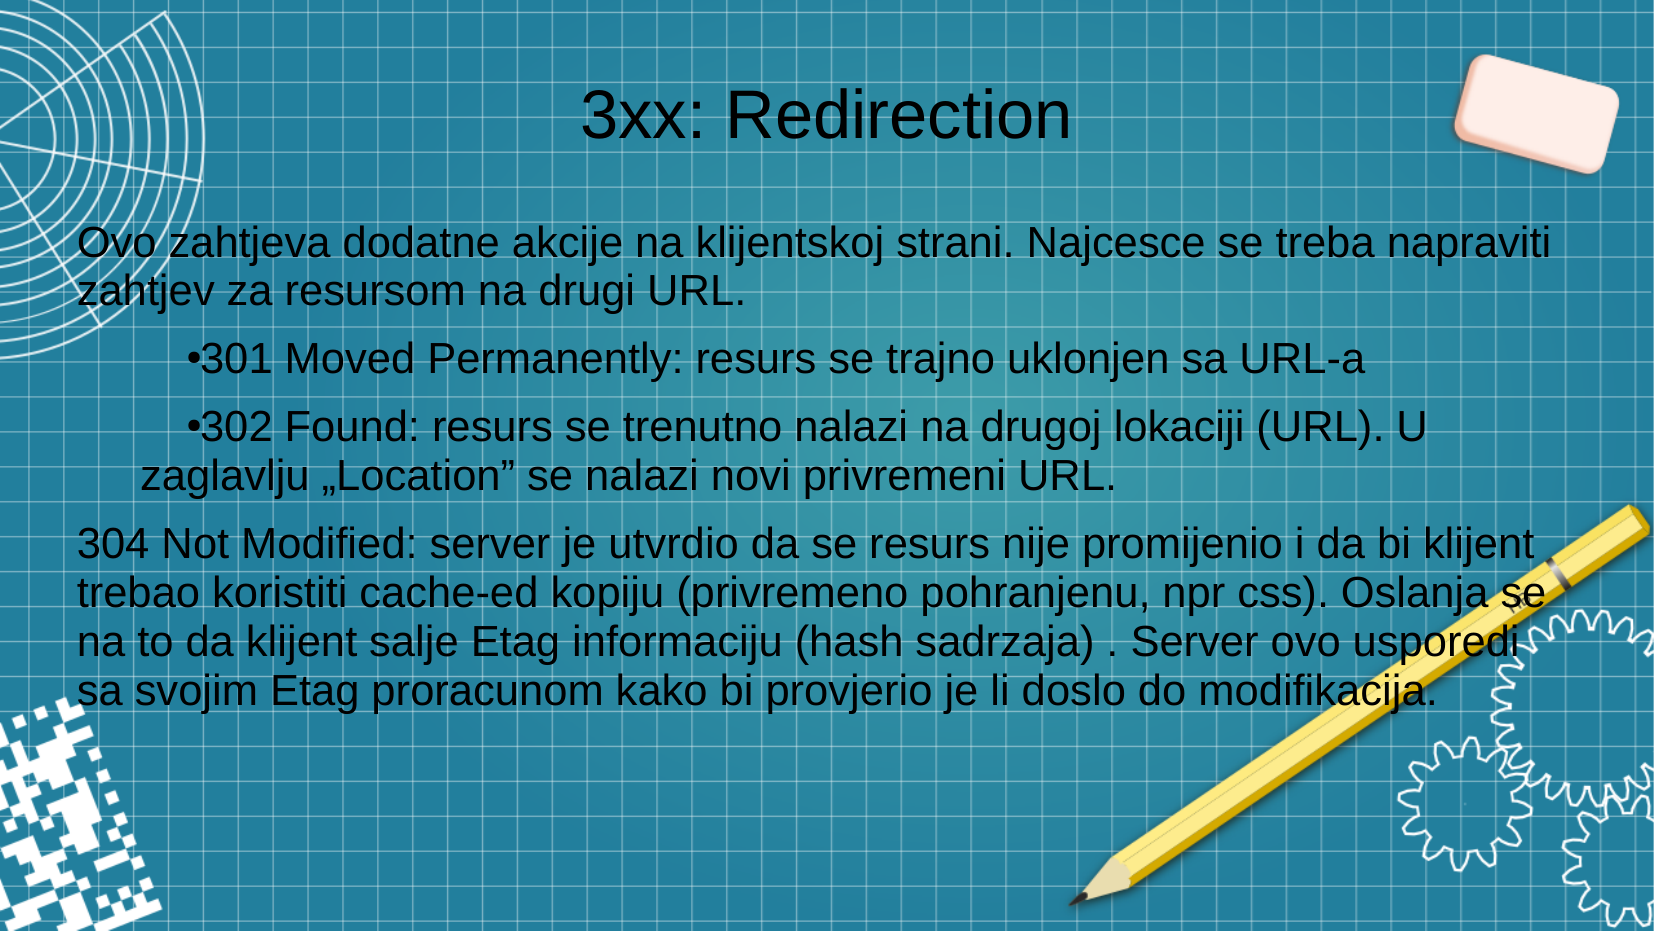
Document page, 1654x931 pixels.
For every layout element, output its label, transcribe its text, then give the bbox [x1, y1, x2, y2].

list Ovo zahtjeva dodatne akcije na klijentskoj strani. Najcesce se treba napraviti zahtjev za resursom na drugi URL. 301 Moved Permanently: resurs se trajno uklonjen sa URL-a 302 Found: resurs se trenutno nalazi na drugoj lokaciji (URL). U zaglavlju „Location” se nalazi novi privremeni URL. 304 Not Modified: server je utvrdio da se resurs nije promijenio i da bi klijent trebao koristiti cache-ed kopiju (privremeno pohranjenu, npr css). Oslanja se na to da klijent salje Etag informaciju (hash sadrzaja) . Server ovo usporedi sa svojim Etag proracunom kako bi provjerio je li doslo do modifikacija. [76, 217, 1566, 758]
title 3xx: Redirection [82, 37, 1571, 193]
picture [0, 0, 1654, 931]
